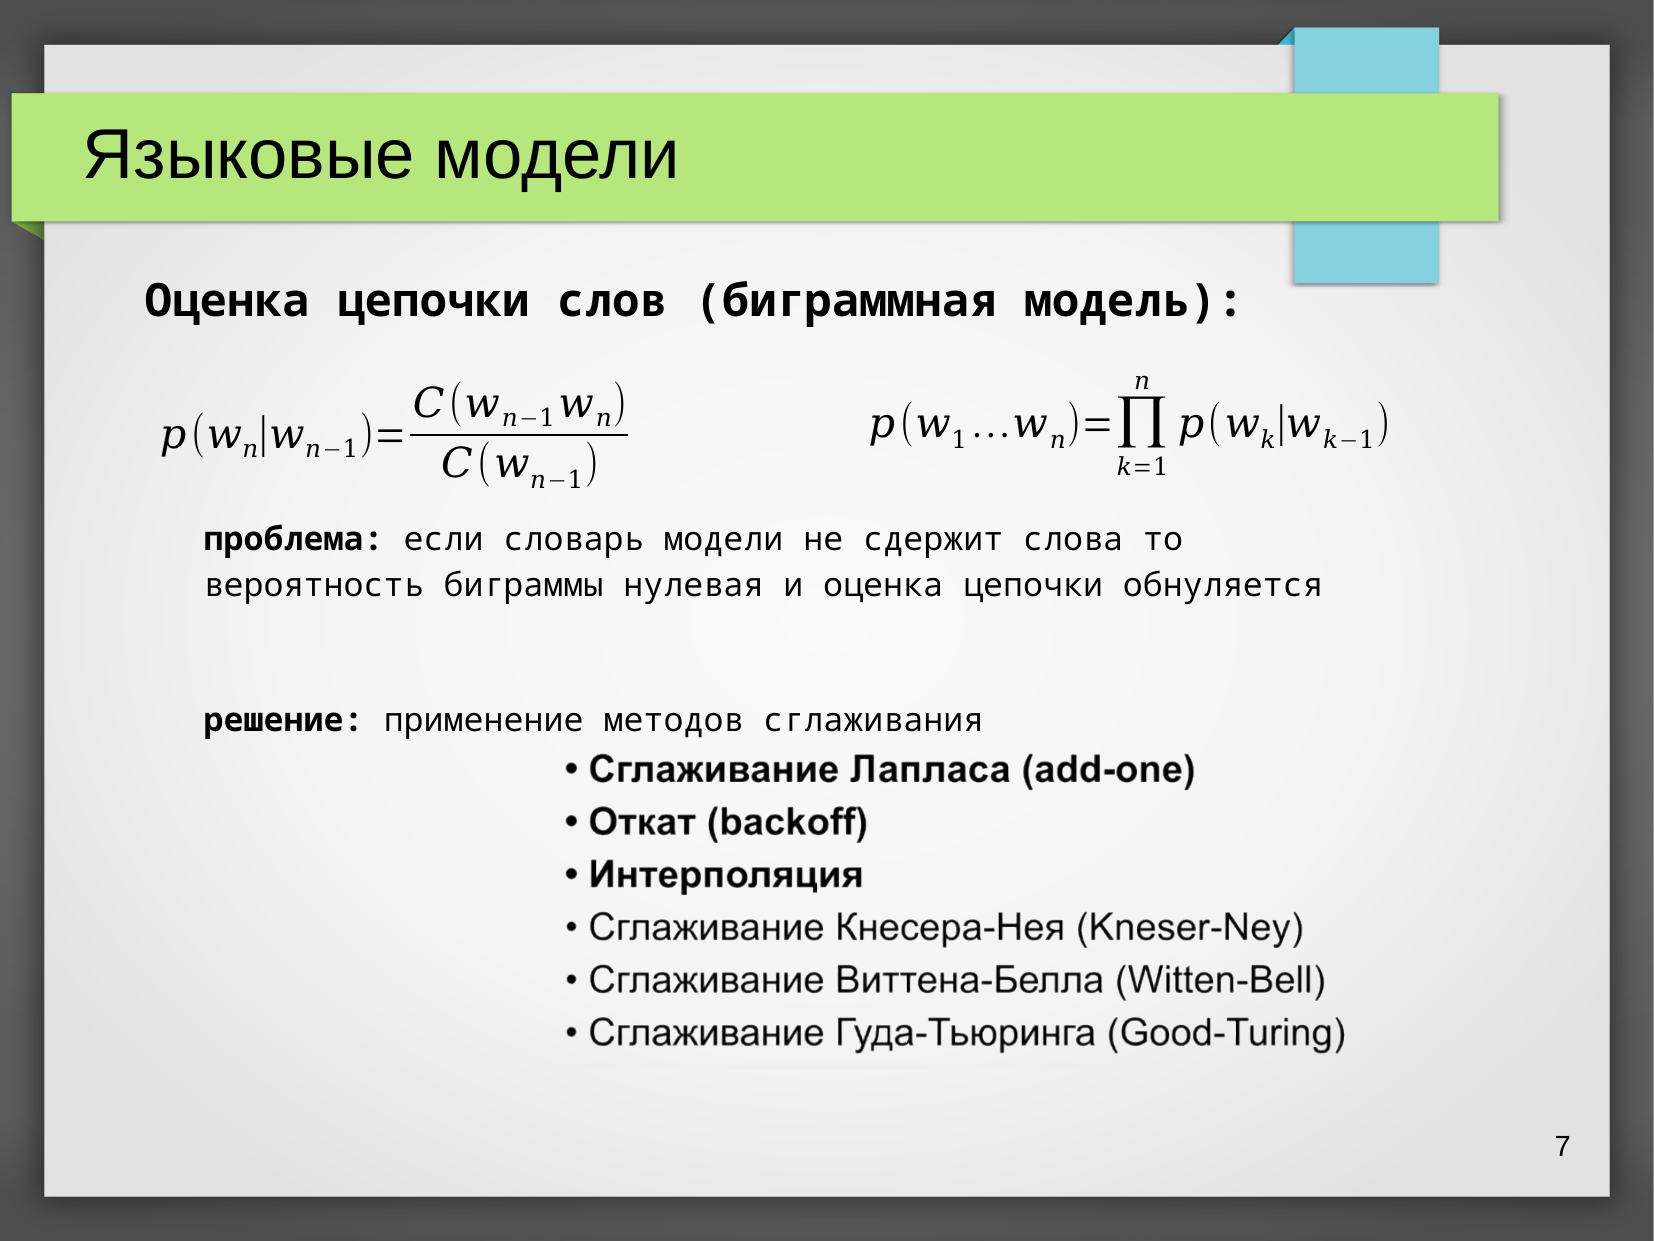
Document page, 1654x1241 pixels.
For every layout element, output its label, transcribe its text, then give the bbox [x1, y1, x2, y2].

picture [0, 0, 1654, 1241]
chart [862, 366, 1397, 481]
text_box проблема: если словарь модели не сдержит слова то вероятность биграммы нулевая и оценка цепочки обнуляется решение: применение методов сглаживания [188, 507, 1347, 754]
title Языковые модели [82, 114, 1406, 194]
text_box Оценка цепочки слов (биграммная модель): [129, 259, 1260, 328]
chart [153, 377, 637, 494]
